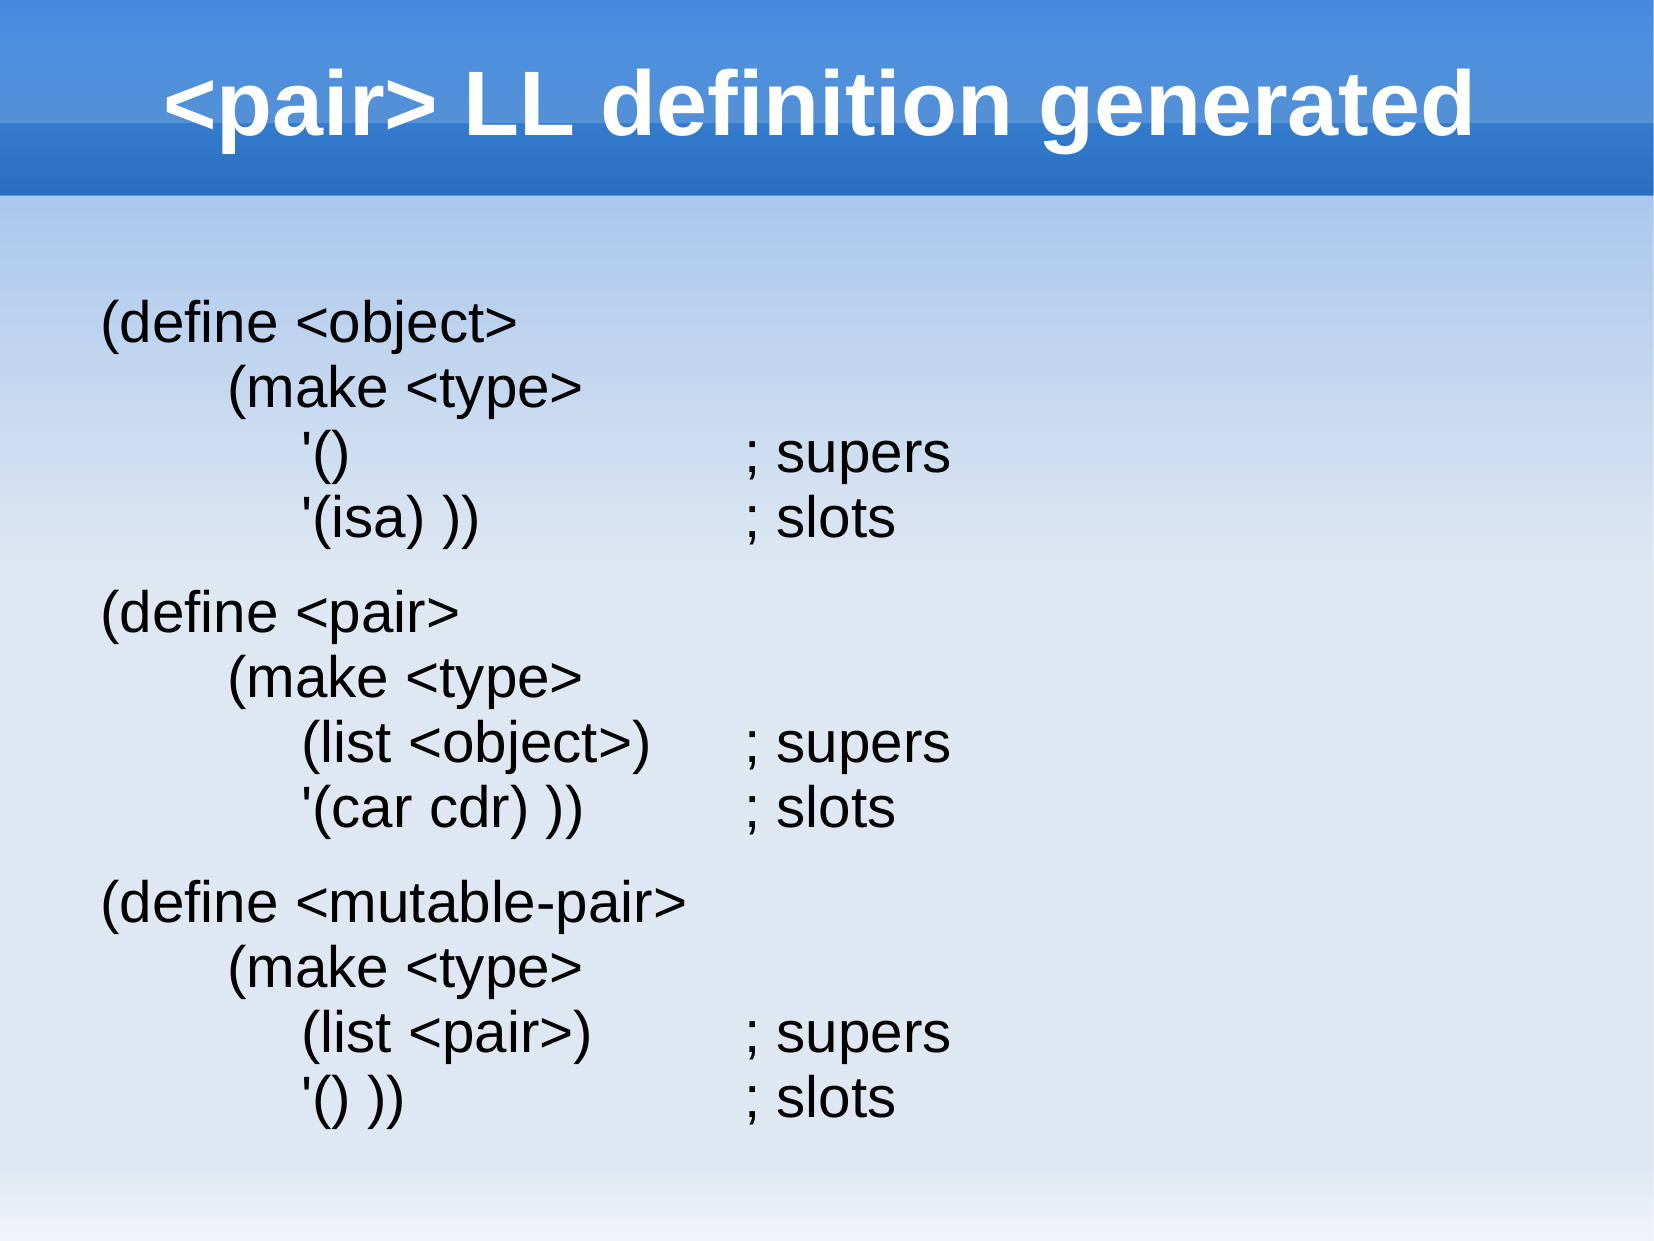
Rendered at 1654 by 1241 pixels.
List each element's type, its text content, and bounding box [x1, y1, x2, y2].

title <pair> LL definition generated [76, 7, 1565, 200]
picture [0, 0, 1654, 1241]
list (define <object> (make <type> '() ; supers '(isa) )) ; slots (define <pair> (make <type> (list <object>) ; supers '(car cdr) )) ; slots (define <mutable-pair> (make <type> (list <pair>) ; supers '() )) ; slots [82, 290, 1571, 1130]
